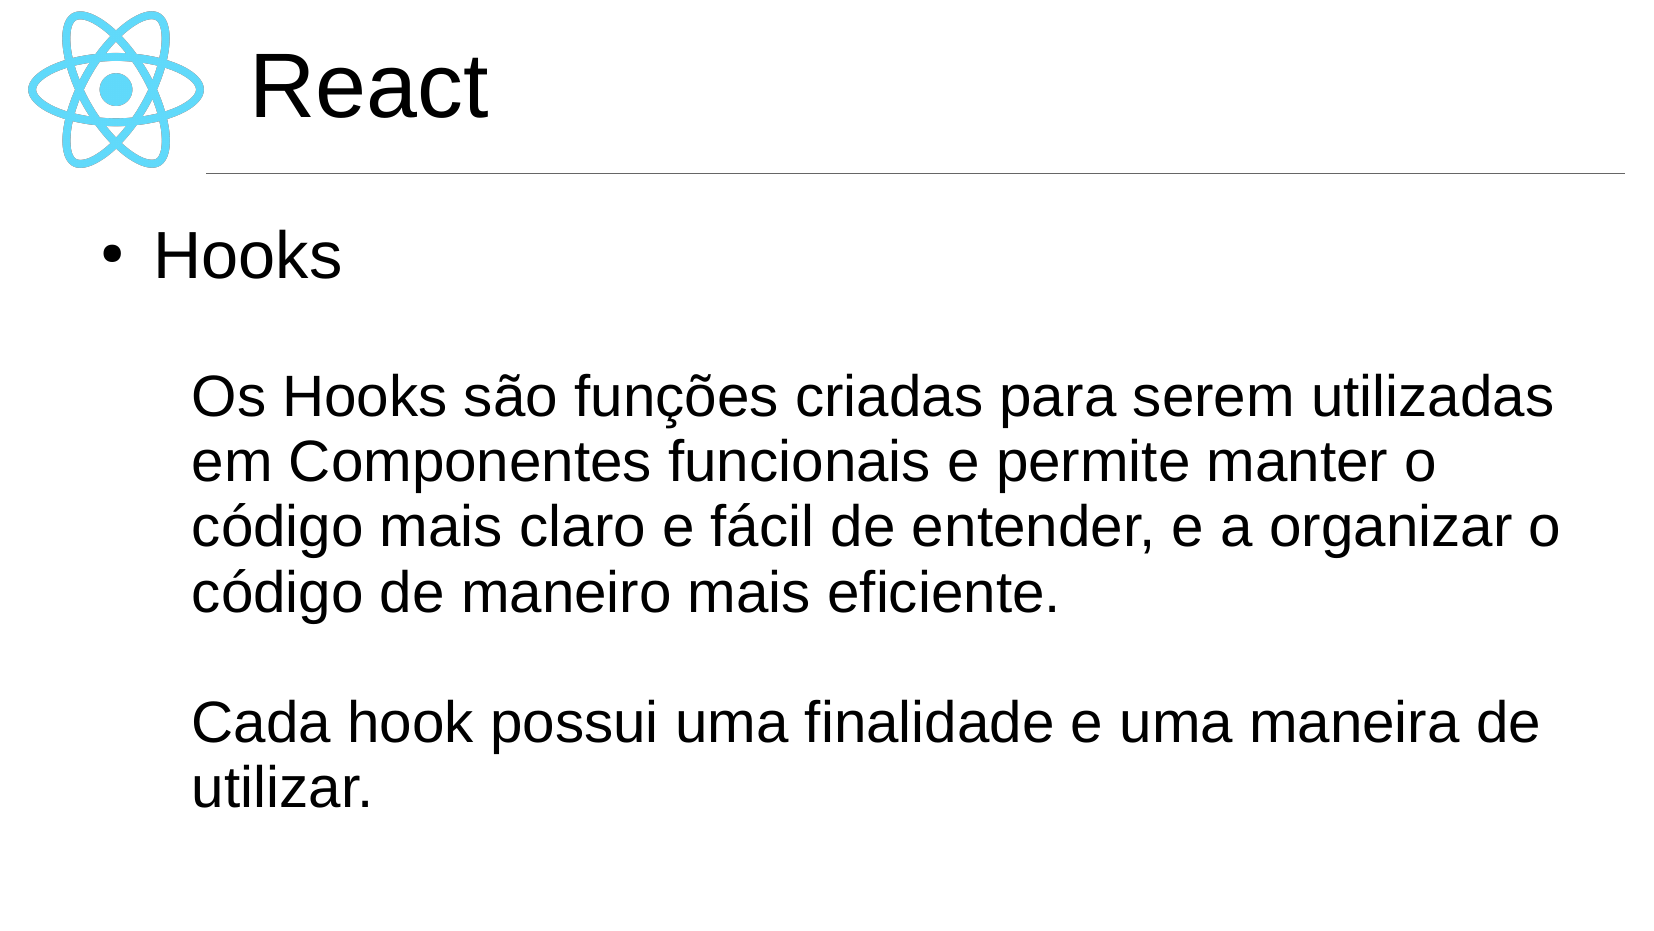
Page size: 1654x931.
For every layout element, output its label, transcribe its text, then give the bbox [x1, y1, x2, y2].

picture [0, 0, 292, 207]
title React [292, 7, 1654, 164]
list Hooks [82, 217, 1571, 298]
text_box Os Hooks são funções criadas para serem utilizadas em Componentes funcionais e permite manter o código mais claro e fácil de entender, e a organizar o código de maneiro mais eficiente. Cada hook possui uma finalidade e uma maneira de utilizar. [177, 356, 1625, 827]
